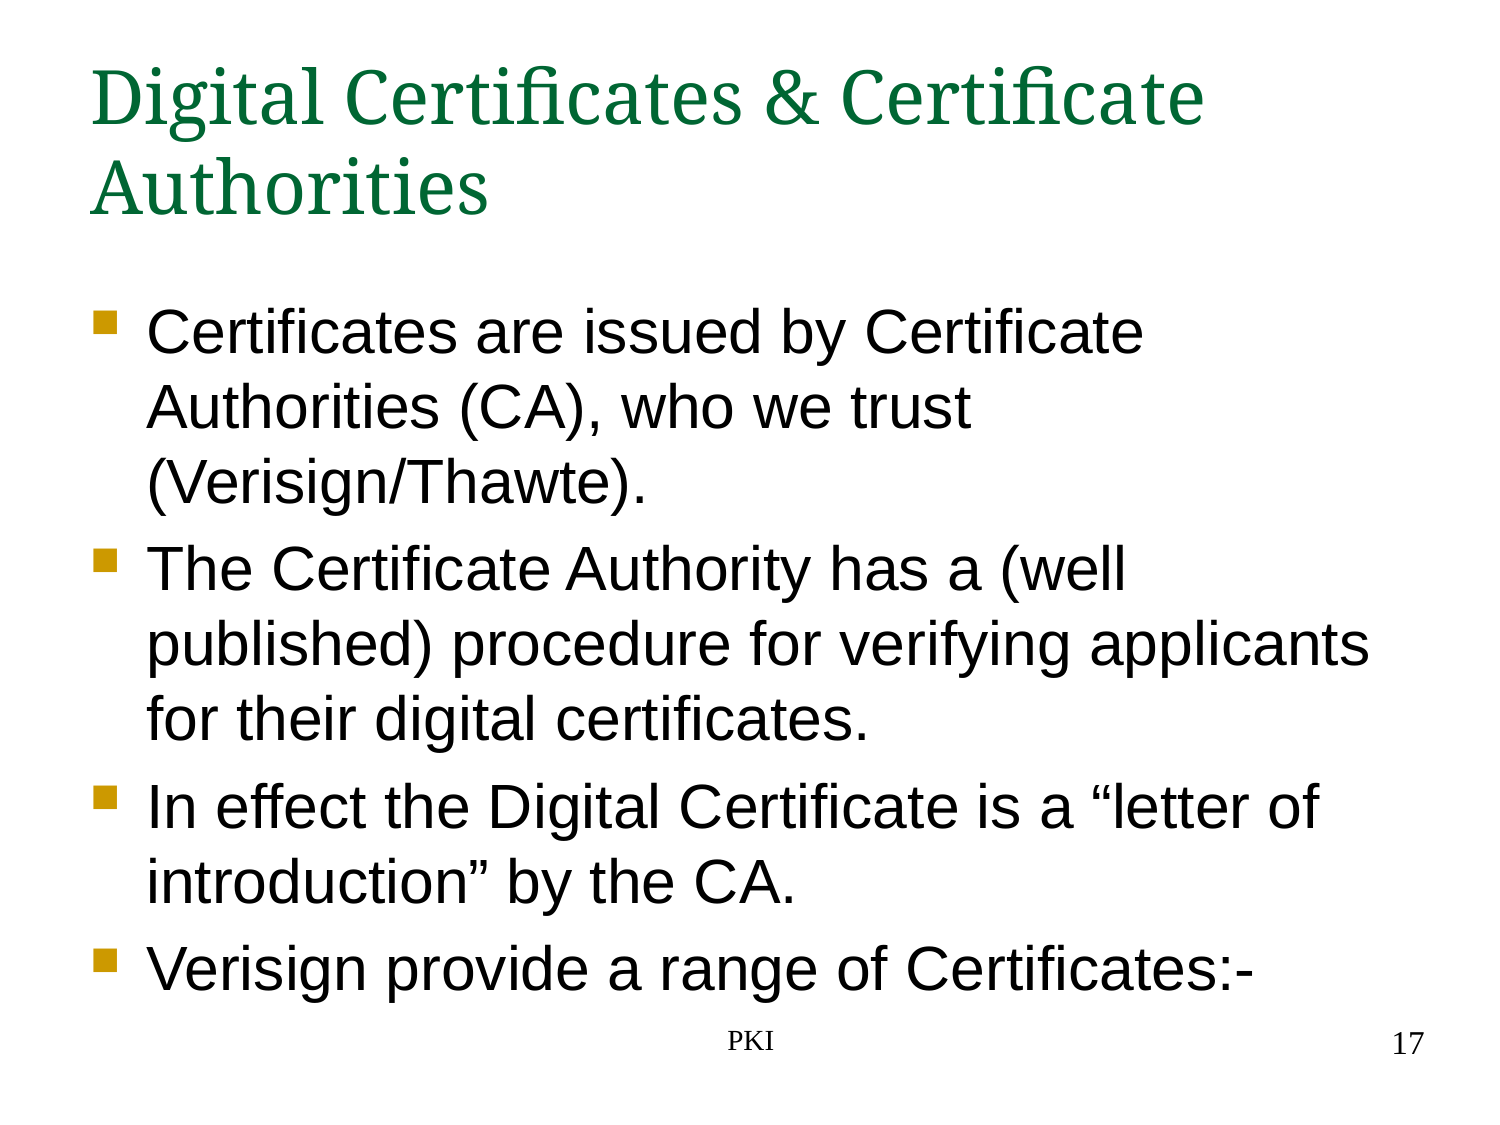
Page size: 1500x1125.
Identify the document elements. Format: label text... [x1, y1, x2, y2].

title Digital Certificates & Certificate Authorities [75, 45, 1425, 233]
list Certificates are issued by Certificate Authorities (CA), who we trust (Verisign/Thawte). The Certificate Authority has a (well published) procedure for verifying applicants for their digital certificates. In effect the Digital Certificate is a “letter of introduction” by the CA. Verisign provide a range of Certificates:- [75, 283, 1425, 1027]
